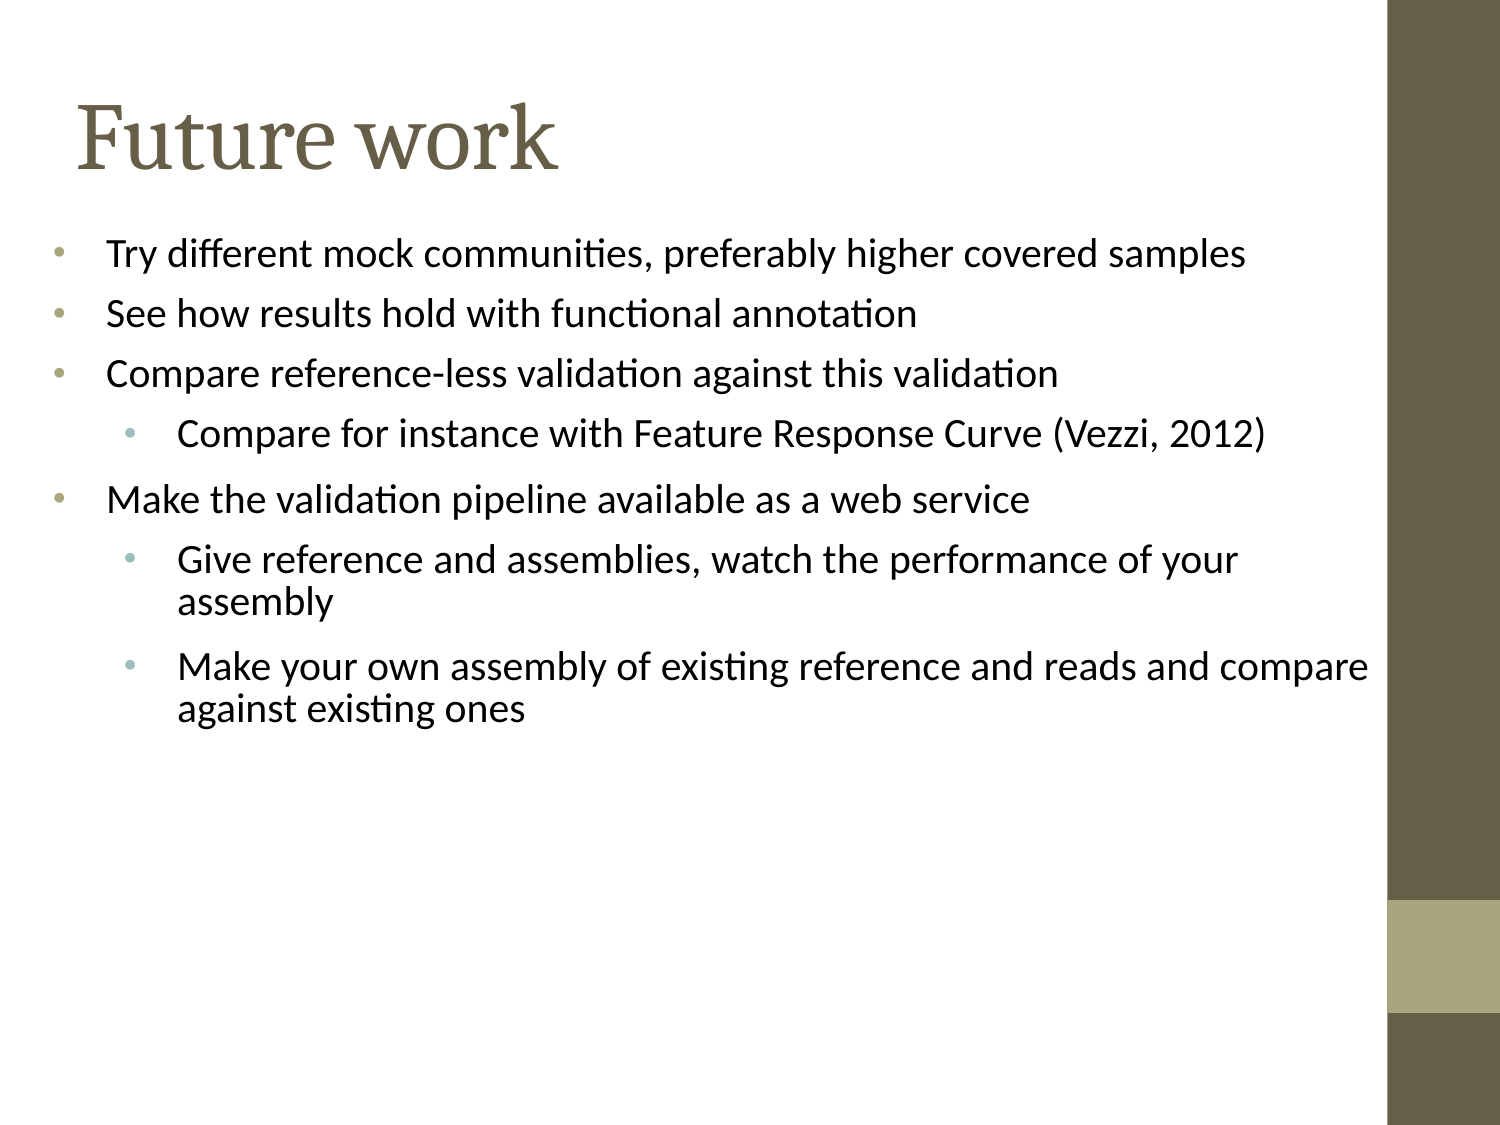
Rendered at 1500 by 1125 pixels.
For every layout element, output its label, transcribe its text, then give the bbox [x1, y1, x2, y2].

list Try different mock communities, preferably higher covered samples See how results hold with functional annotation Compare reference-less validation against this validation Compare for instance with Feature Response Curve (Vezzi, 2012) Make the validation pipeline available as a web service Give reference and assemblies, watch the performance of your assembly Make your own assembly of existing reference and reads and compare against existing ones [35, 236, 1382, 1063]
title Future work [75, 82, 1326, 195]
